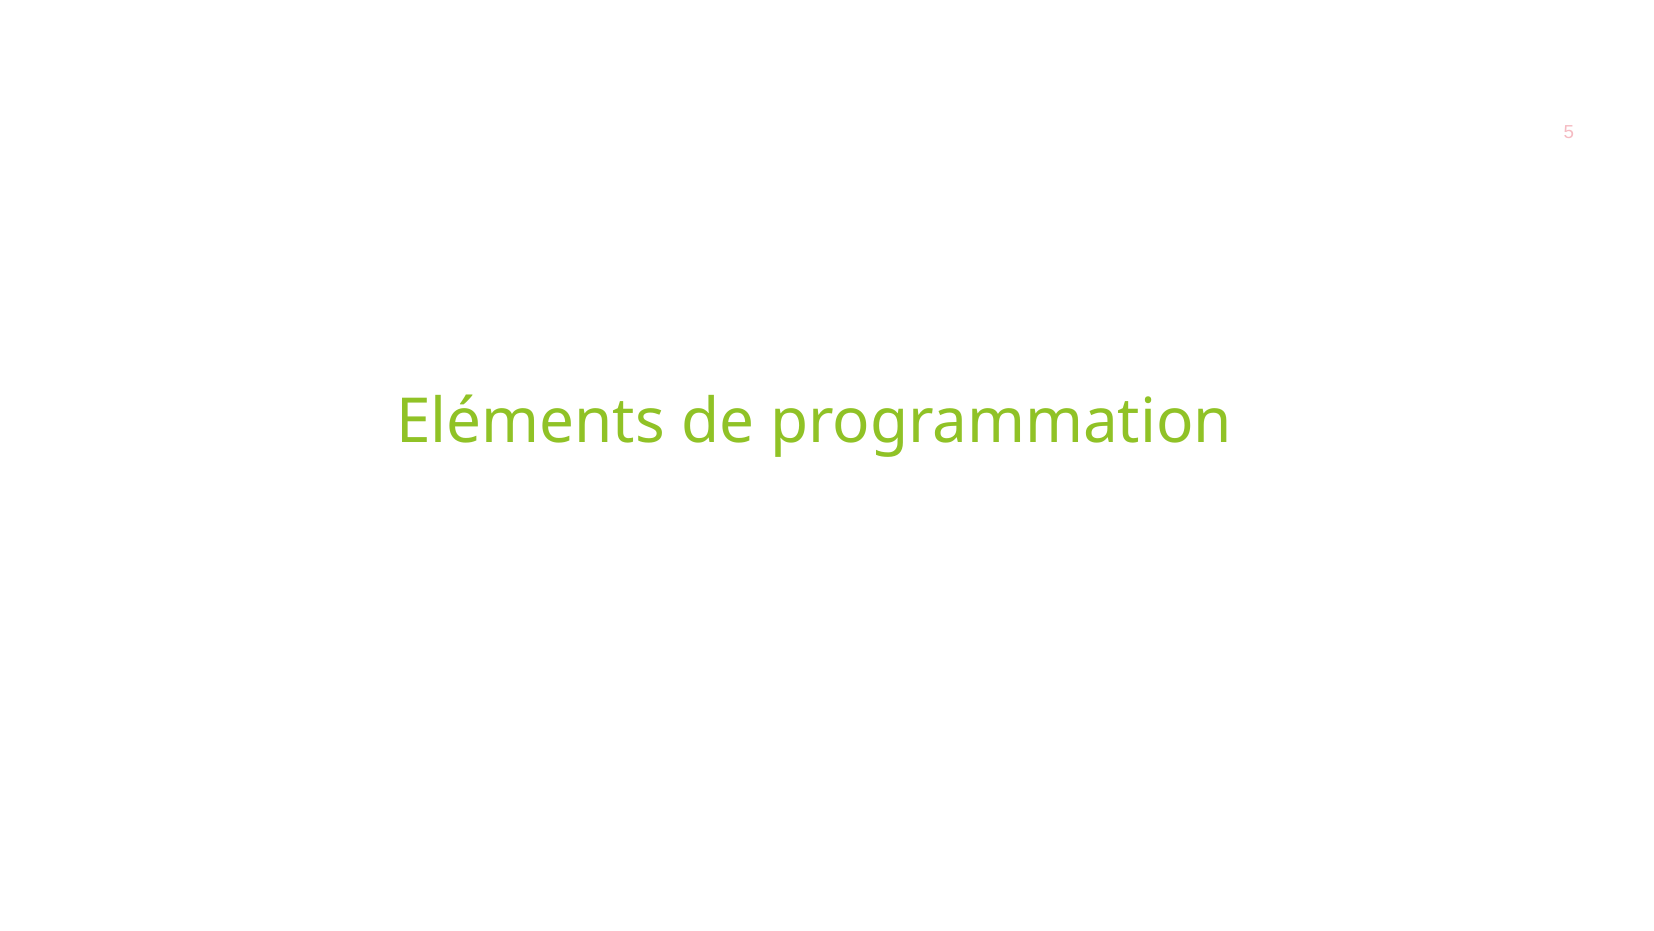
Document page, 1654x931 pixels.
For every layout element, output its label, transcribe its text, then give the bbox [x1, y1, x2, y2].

title Eléments de programmation [381, 373, 1436, 464]
text_box [1563, 119, 1654, 144]
